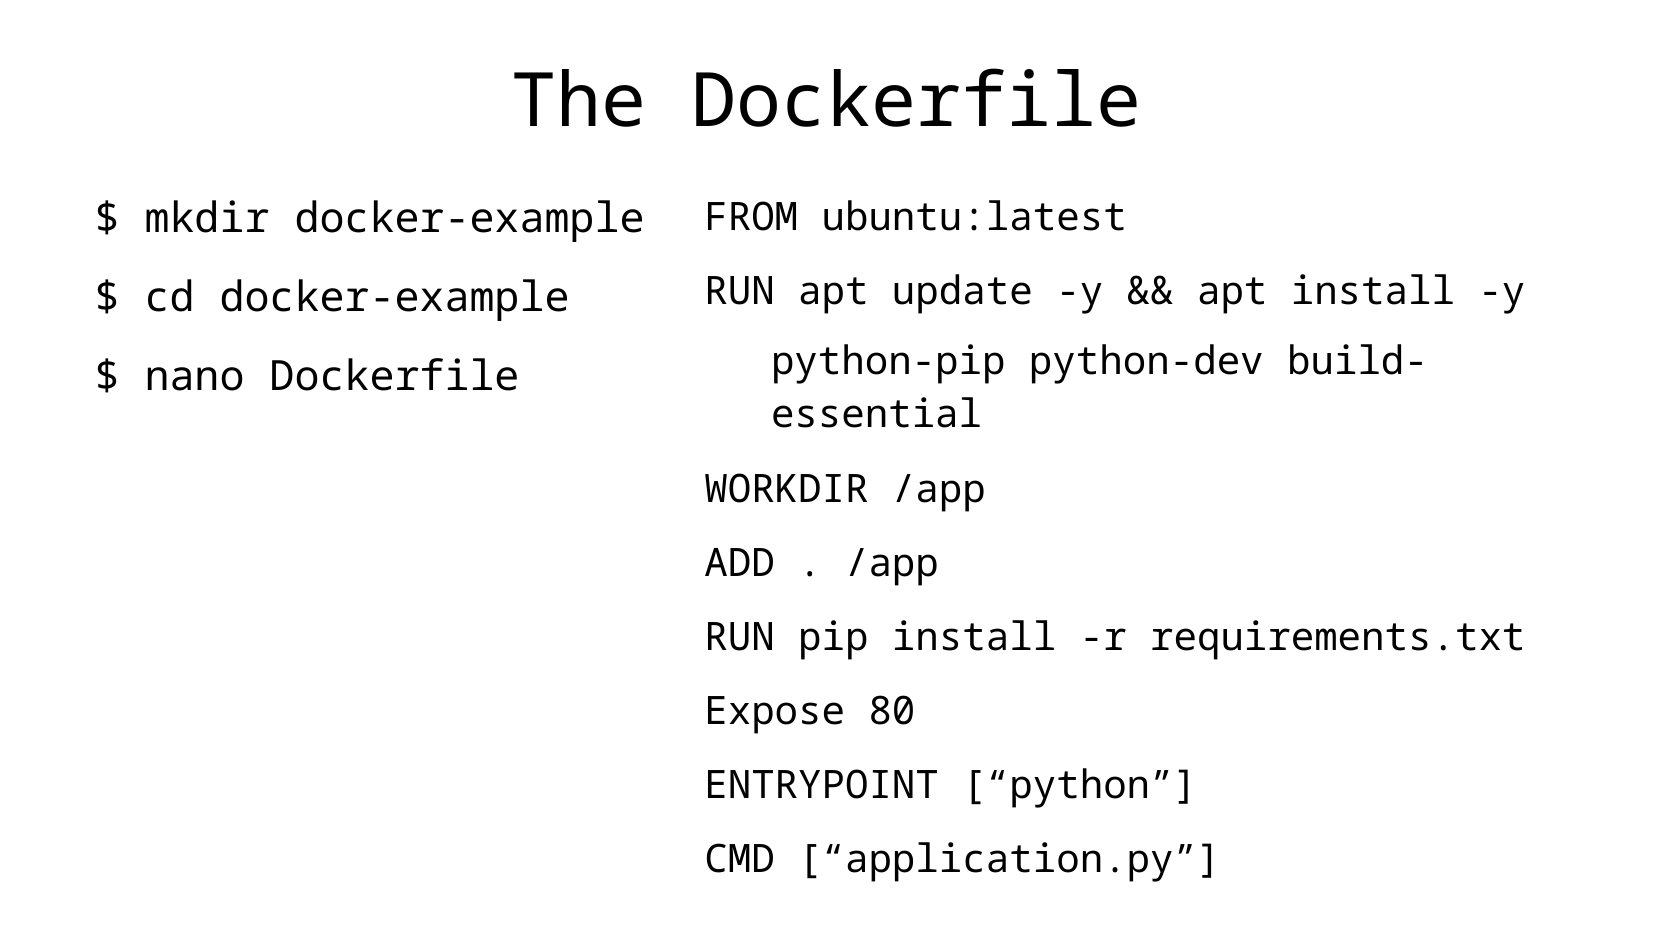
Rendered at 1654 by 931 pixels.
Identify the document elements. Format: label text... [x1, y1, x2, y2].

title The Dockerfile [82, 19, 1571, 175]
list FROM ubuntu:latest RUN apt update -y && apt install -y python-pip python-dev build-essential WORKDIR /app ADD . /app RUN pip install -r requirements.txt Expose 80 ENTRYPOINT [“python”] CMD [“application.py”] [637, 188, 1607, 886]
list $ mkdir docker-example $ cd docker-example $ nano Dockerfile [23, 188, 768, 461]
